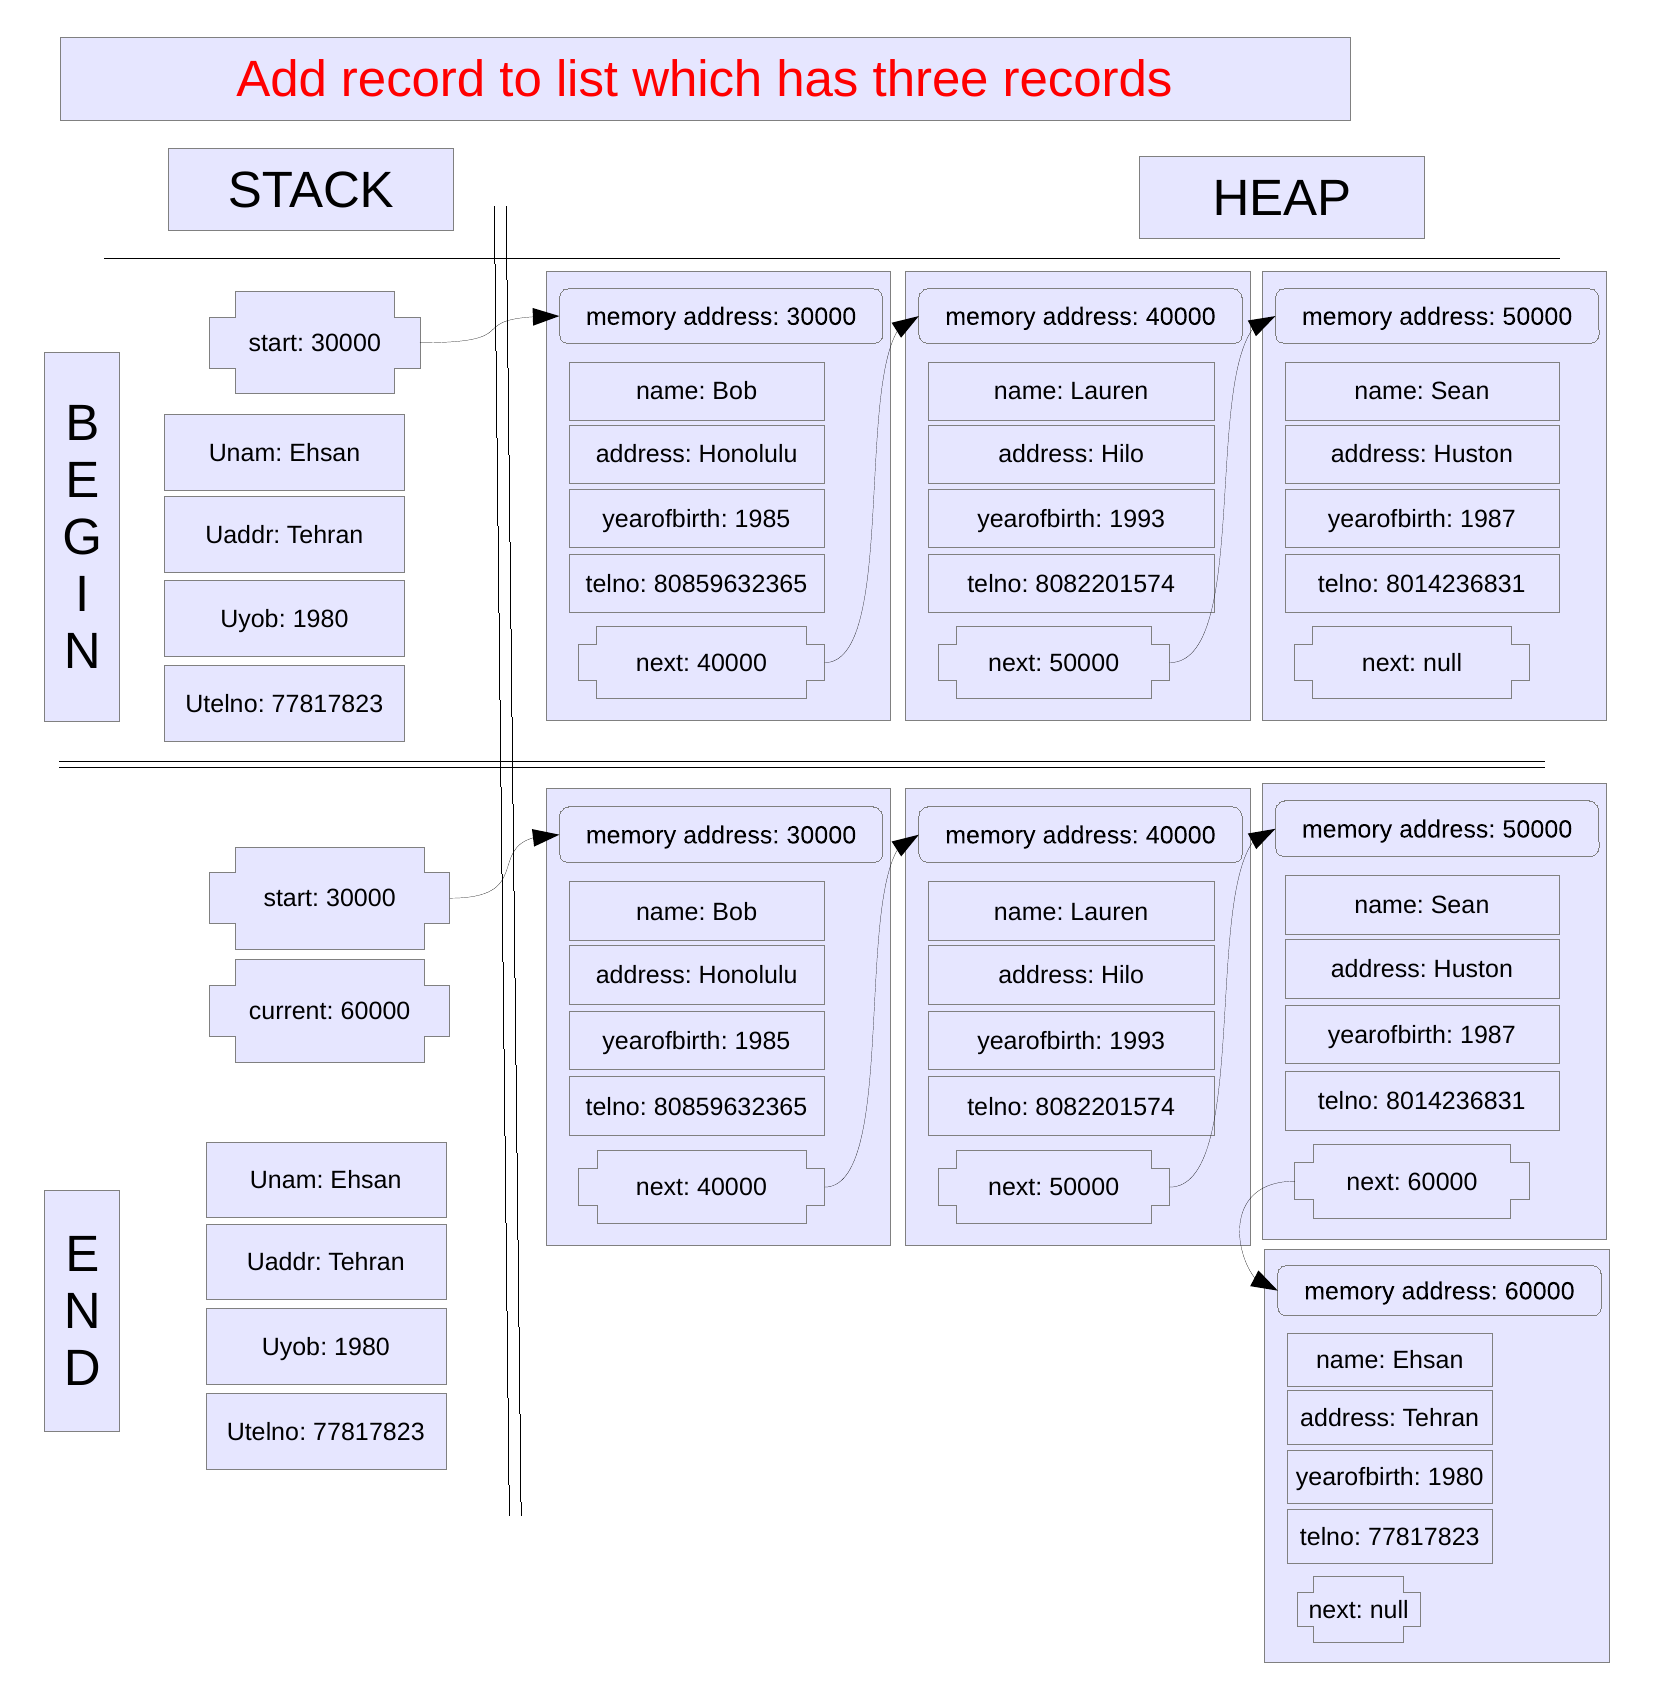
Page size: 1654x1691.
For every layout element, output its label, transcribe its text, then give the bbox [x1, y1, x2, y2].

text_box yearofbirth: 1993 [928, 1011, 1215, 1070]
text_box address: Huston [1285, 425, 1560, 484]
text_box address: Honolulu [569, 425, 825, 484]
text_box name: Sean [1285, 362, 1560, 421]
text_box [546, 271, 891, 721]
text_box next: 50000 [938, 1150, 1170, 1224]
text_box E N D [44, 1190, 120, 1432]
text_box telno: 77817823 [1287, 1509, 1493, 1564]
text_box [1264, 1249, 1610, 1663]
text_box start: 30000 [209, 847, 450, 950]
text_box memory address: 40000 [918, 288, 1243, 344]
text_box address: Hilo [928, 945, 1215, 1005]
text_box telno: 8014236831 [1285, 554, 1560, 613]
text_box [1262, 271, 1607, 721]
text_box memory address: 40000 [918, 806, 1243, 863]
text_box Utelno: 77817823 [206, 1393, 447, 1470]
text_box next: 60000 [1294, 1144, 1530, 1219]
text_box [1262, 783, 1607, 1240]
text_box name: Lauren [928, 362, 1215, 421]
text_box telno: 8014236831 [1285, 1071, 1560, 1131]
text_box next: null [1297, 1576, 1421, 1643]
text_box memory address: 30000 [559, 288, 883, 344]
text_box current: 60000 [209, 959, 450, 1063]
text_box next: 40000 [578, 626, 825, 699]
text_box B E G I N [44, 352, 120, 722]
text_box address: Huston [1285, 939, 1560, 999]
text_box memory address: 60000 [1277, 1265, 1602, 1316]
text_box Uyob: 1980 [206, 1308, 447, 1385]
text_box Uaddr: Tehran [164, 496, 405, 573]
text_box address: Honolulu [569, 945, 825, 1005]
text_box telno: 80859632365 [569, 1076, 825, 1136]
text_box Uyob: 1980 [164, 580, 405, 657]
text_box next: 40000 [578, 1150, 825, 1224]
text_box telno: 8082201574 [928, 1076, 1215, 1136]
text_box memory address: 50000 [1275, 288, 1600, 344]
text_box name: Sean [1285, 875, 1560, 935]
text_box address: Hilo [928, 425, 1215, 484]
text_box telno: 8082201574 [928, 554, 1215, 613]
text_box name: Bob [569, 881, 825, 941]
text_box [905, 271, 1251, 721]
text_box name: Ehsan [1287, 1333, 1493, 1387]
text_box Utelno: 77817823 [164, 665, 405, 742]
text_box yearofbirth: 1985 [569, 489, 825, 548]
text_box yearofbirth: 1987 [1285, 489, 1560, 548]
text_box yearofbirth: 1980 [1287, 1450, 1493, 1504]
text_box next: null [1294, 626, 1530, 699]
text_box next: 50000 [938, 626, 1170, 699]
text_box yearofbirth: 1985 [569, 1011, 825, 1070]
text_box Uaddr: Tehran [206, 1224, 447, 1300]
text_box name: Bob [569, 362, 825, 421]
text_box address: Tehran [1287, 1390, 1493, 1445]
text_box [546, 788, 891, 1246]
text_box memory address: 30000 [559, 806, 883, 863]
text_box yearofbirth: 1993 [928, 489, 1215, 548]
text_box memory address: 50000 [1275, 800, 1600, 857]
text_box start: 30000 [209, 291, 421, 394]
text_box Add record to list which has three records [60, 37, 1351, 121]
text_box [905, 788, 1251, 1246]
text_box Unam: Ehsan [206, 1142, 447, 1218]
text_box [1240, 1200, 1251, 1246]
text_box telno: 80859632365 [569, 554, 825, 613]
text_box name: Lauren [928, 881, 1215, 941]
text_box HEAP [1139, 156, 1425, 239]
text_box yearofbirth: 1987 [1285, 1005, 1560, 1064]
text_box STACK [168, 148, 454, 231]
text_box Unam: Ehsan [164, 414, 405, 491]
